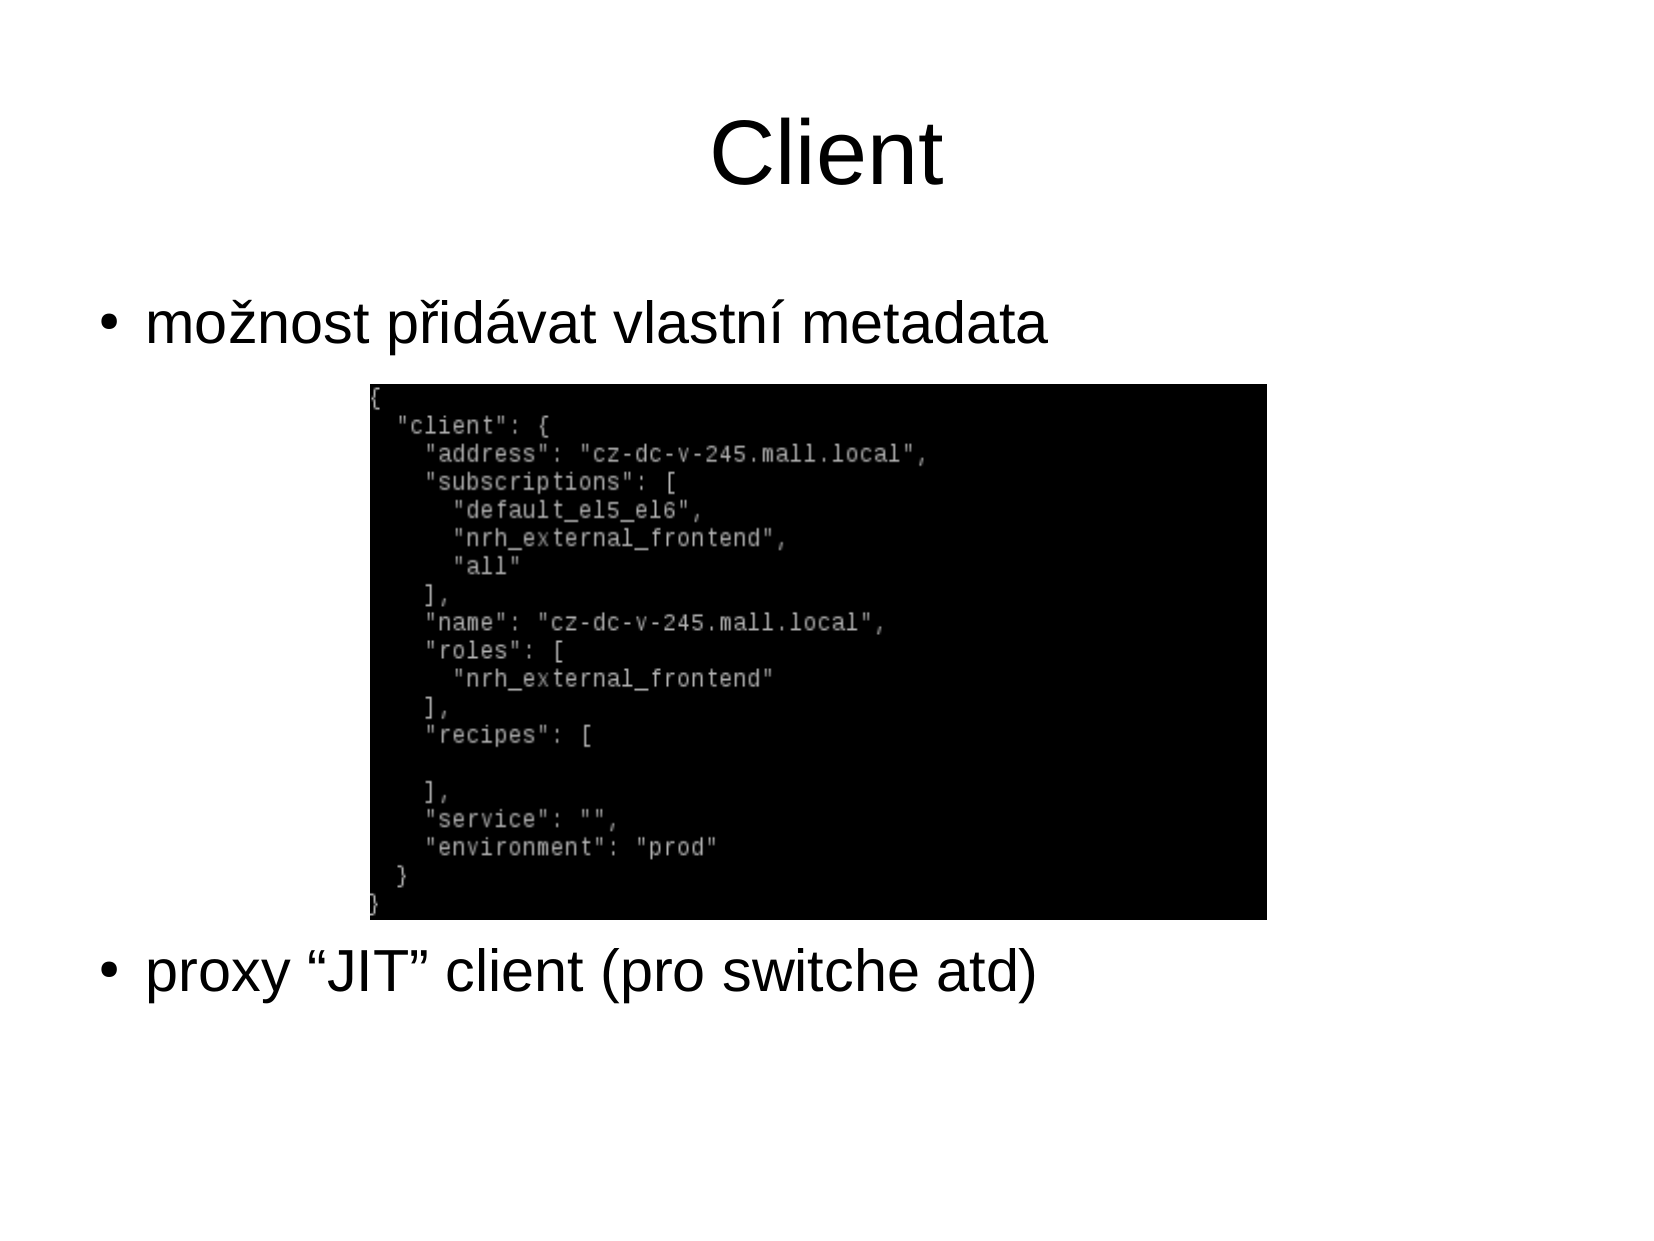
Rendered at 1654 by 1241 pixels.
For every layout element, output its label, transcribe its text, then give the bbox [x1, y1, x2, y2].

list možnost přidávat vlastní metadata proxy “JIT” client (pro switche atd) [82, 290, 1571, 1010]
picture [370, 384, 1267, 920]
title Client [82, 49, 1571, 257]
